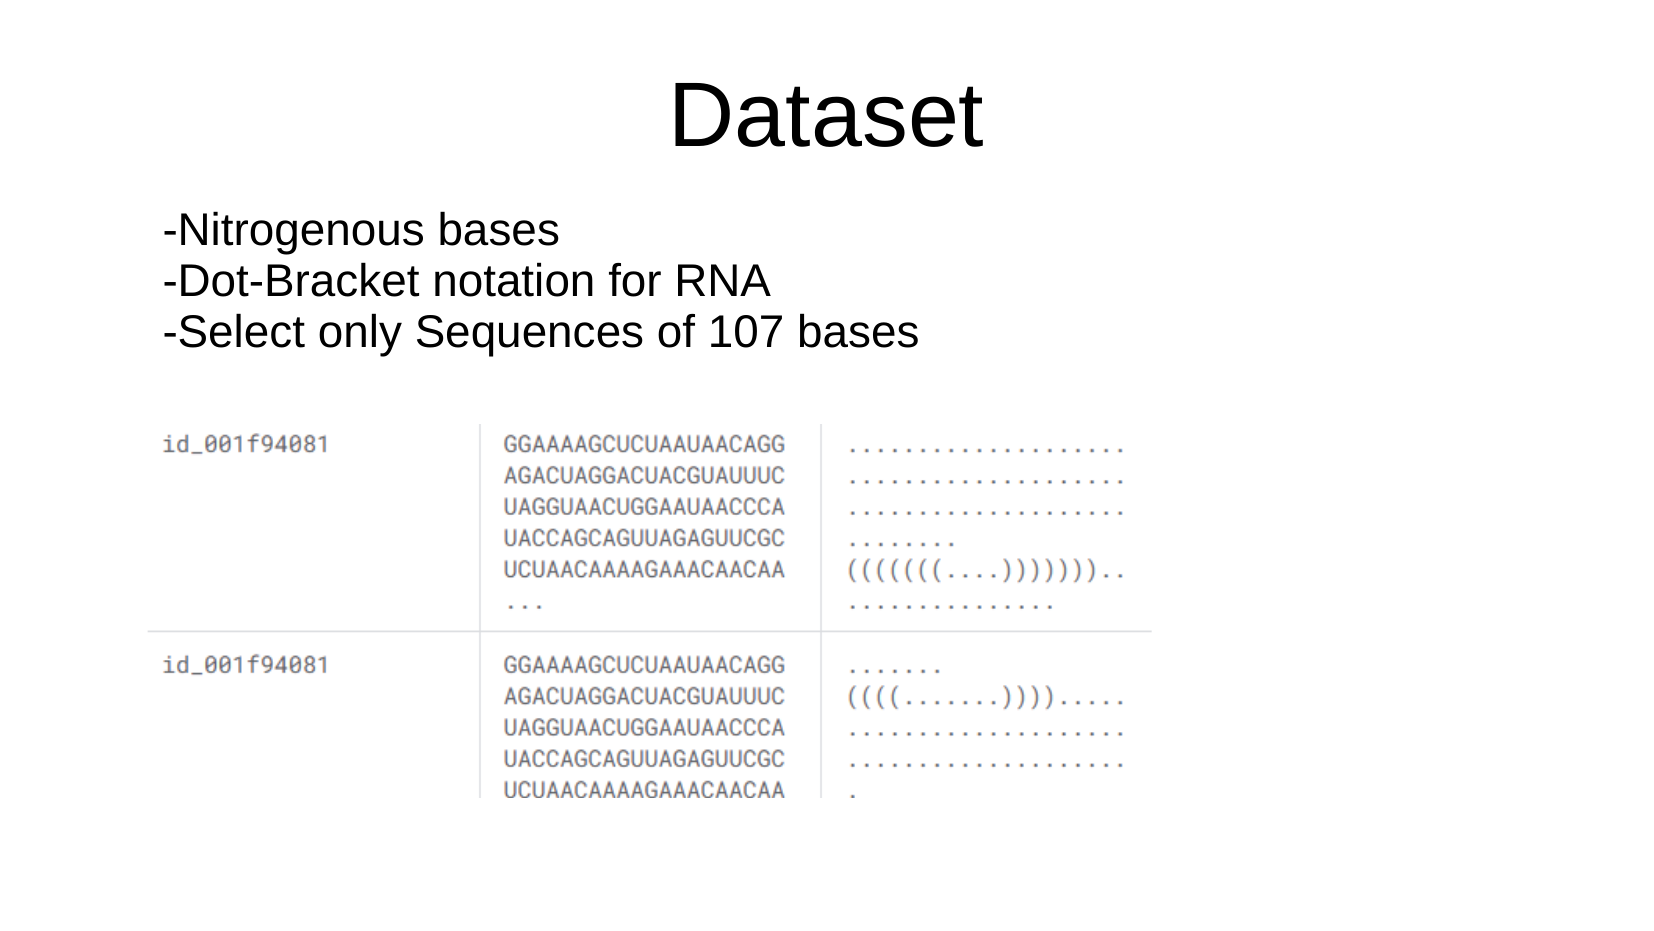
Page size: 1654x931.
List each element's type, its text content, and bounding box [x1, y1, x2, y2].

text_box -Nitrogenous bases -Dot-Bracket notation for RNA -Select only Sequences of 107 bases [147, 196, 975, 417]
list [147, 424, 1152, 798]
title Dataset [82, 37, 1571, 193]
